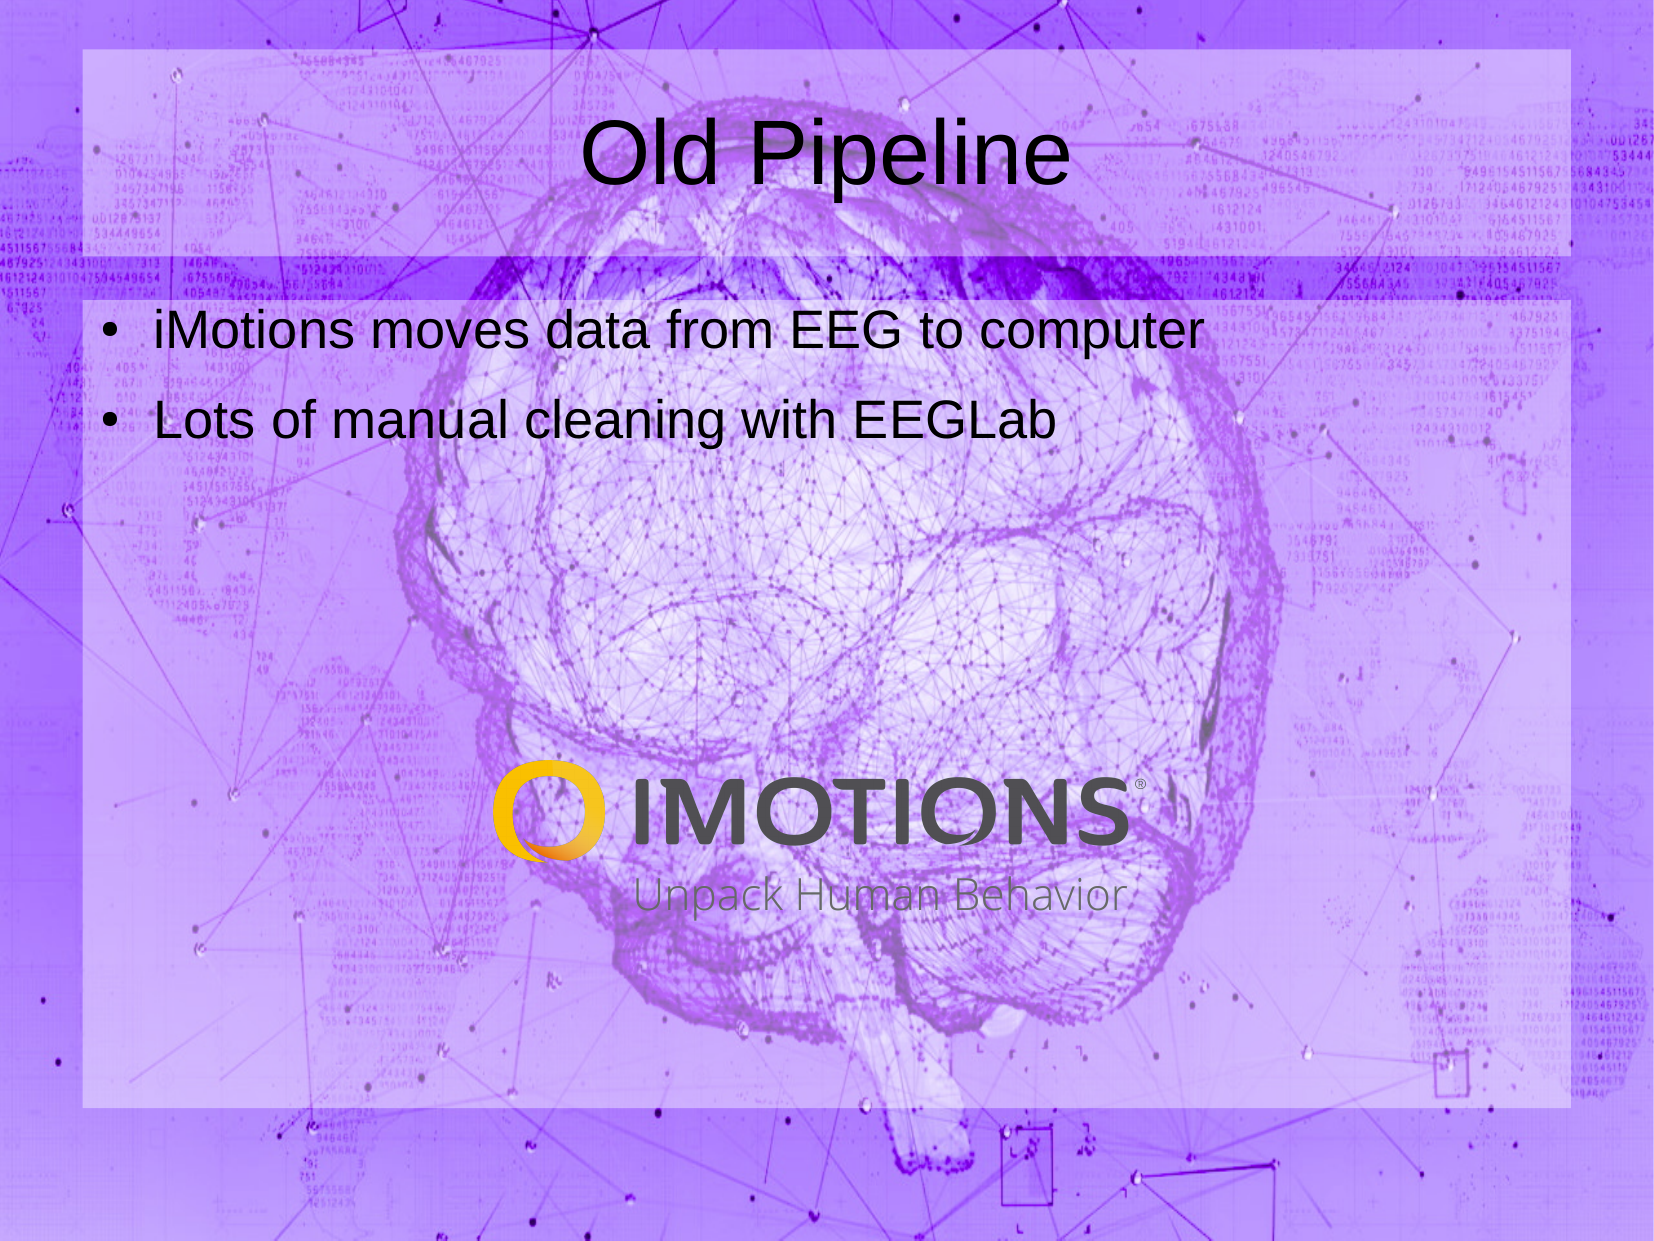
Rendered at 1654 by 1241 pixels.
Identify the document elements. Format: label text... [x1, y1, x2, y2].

picture [0, 0, 1654, 1241]
list iMotions moves data from EEG to computer Lots of manual cleaning with EEGLab [82, 300, 1571, 1109]
title Old Pipeline [82, 49, 1571, 257]
